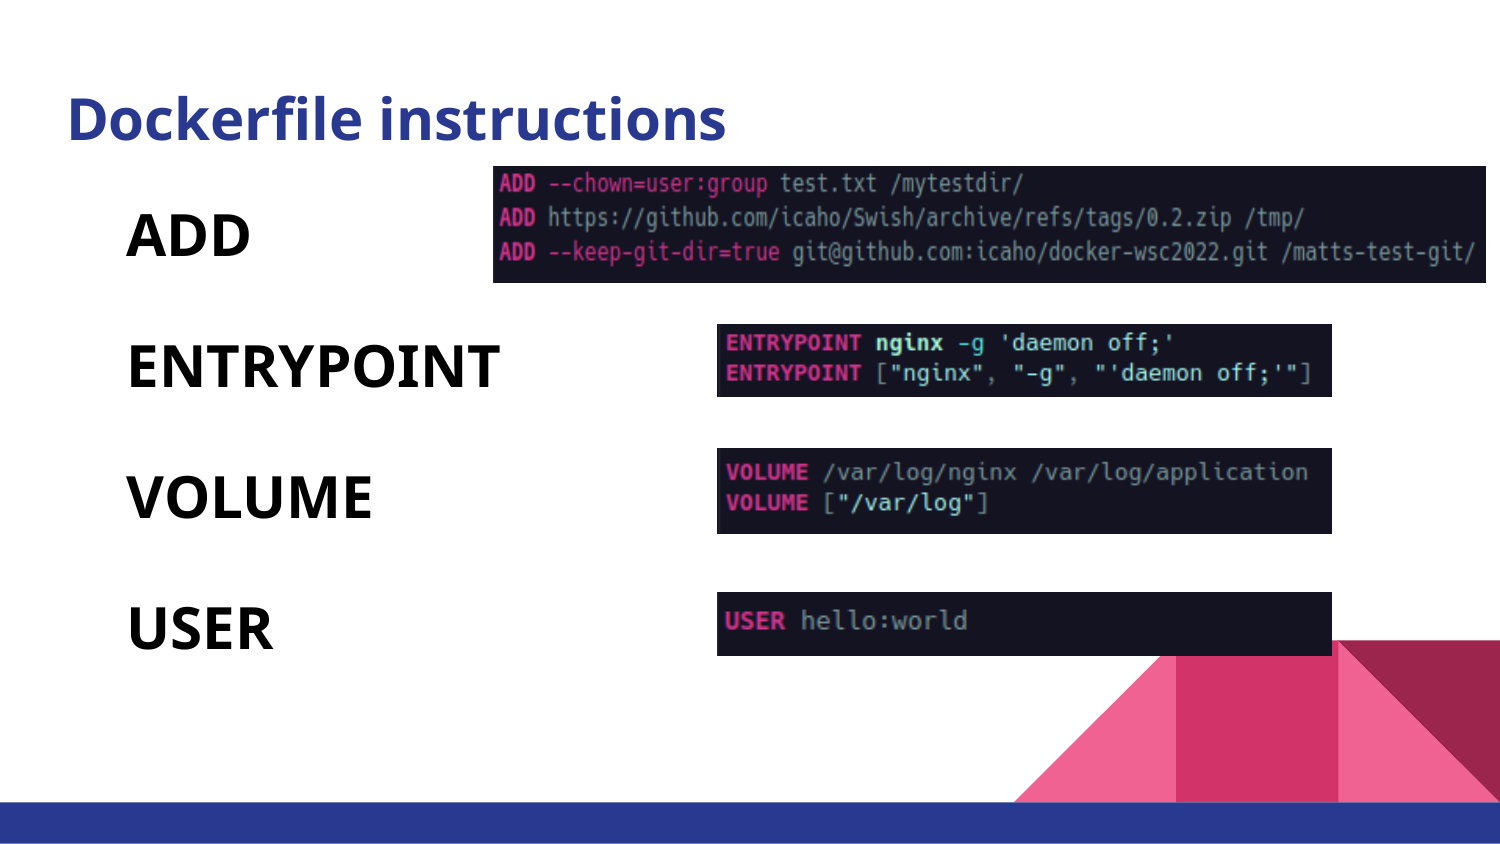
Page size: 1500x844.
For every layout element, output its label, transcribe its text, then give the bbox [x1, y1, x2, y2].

text_box USER [111, 575, 364, 676]
picture [717, 324, 1332, 397]
text_box ENTRYPOINT [111, 314, 570, 415]
picture [493, 166, 1486, 283]
title Dockerfile instructions [51, 67, 1449, 167]
text_box VOLUME [111, 445, 451, 546]
text_box ADD [111, 183, 364, 284]
picture [717, 448, 1332, 534]
picture [717, 592, 1332, 656]
